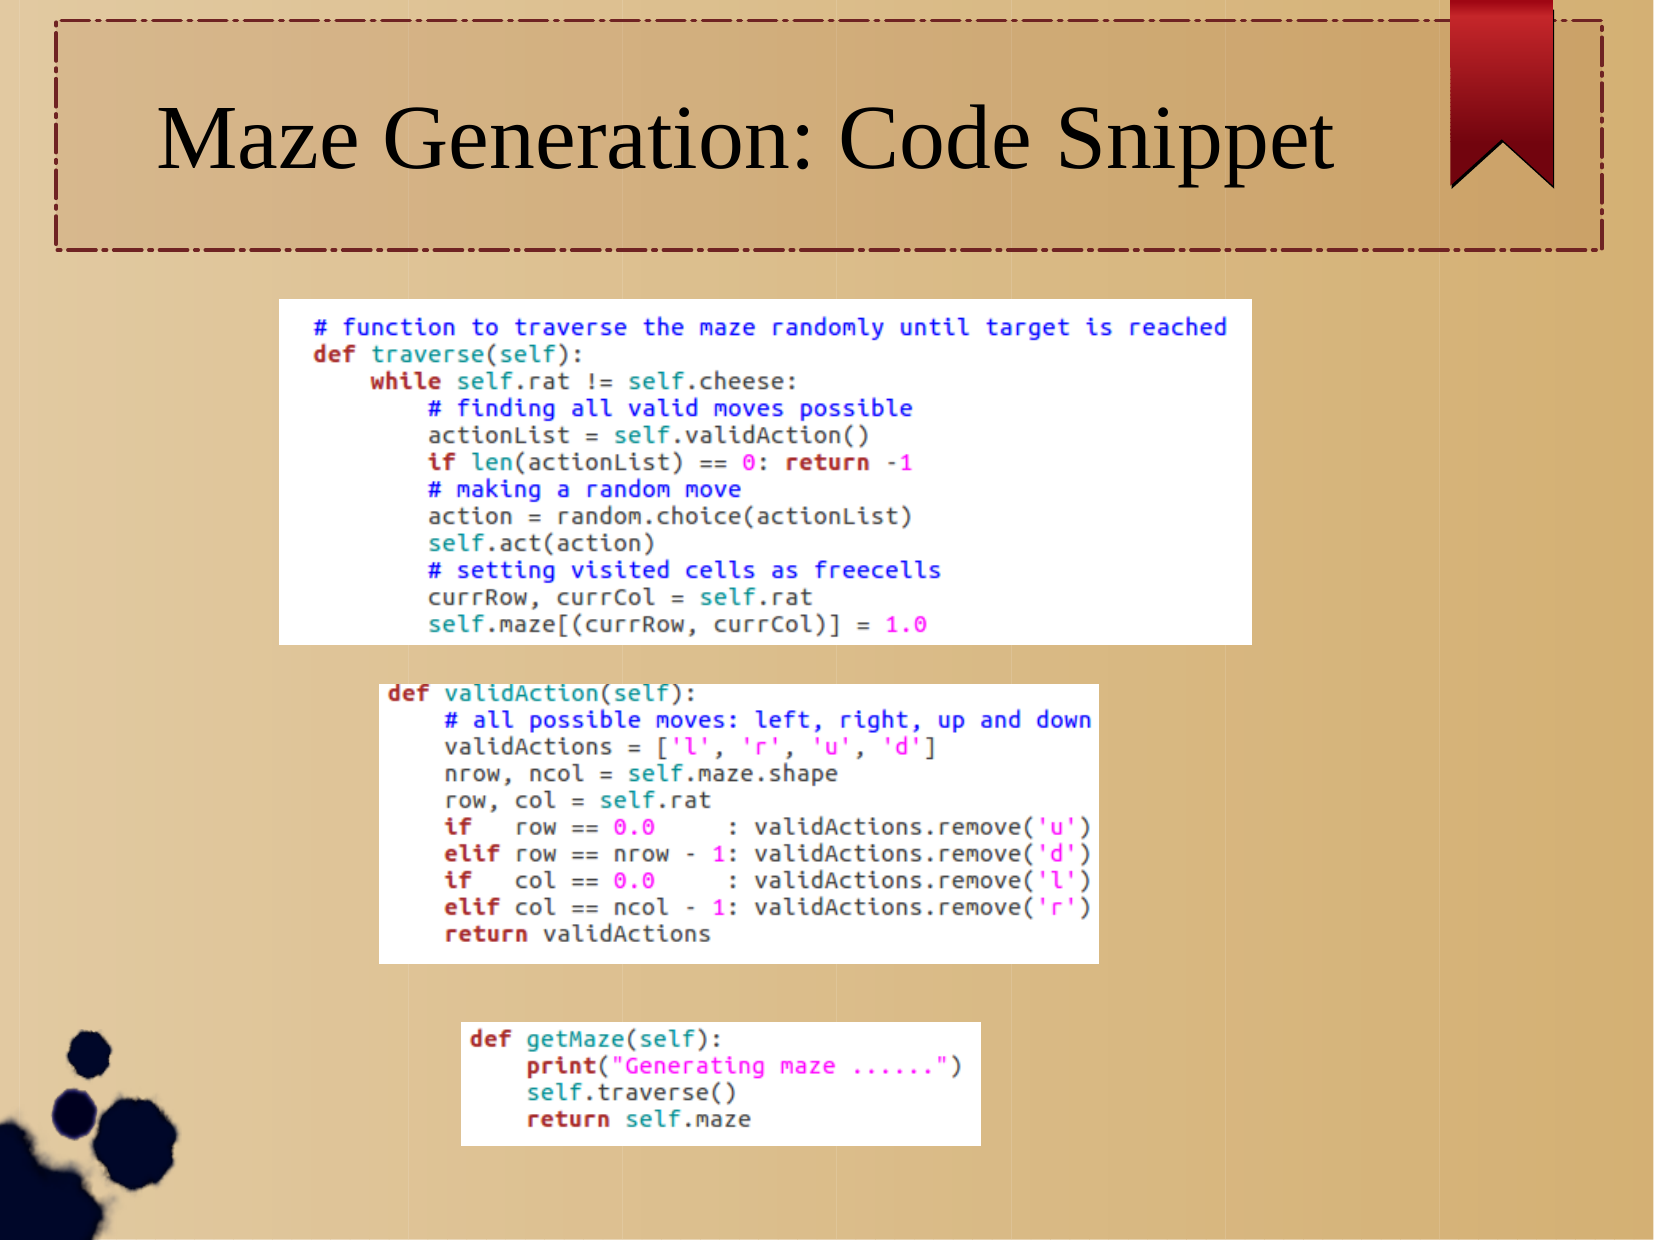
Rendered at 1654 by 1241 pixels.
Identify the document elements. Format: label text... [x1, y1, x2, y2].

picture [379, 684, 1099, 964]
picture [461, 1022, 981, 1146]
picture [279, 299, 1252, 646]
title Maze Generation: Code Snippet [82, 47, 1412, 229]
